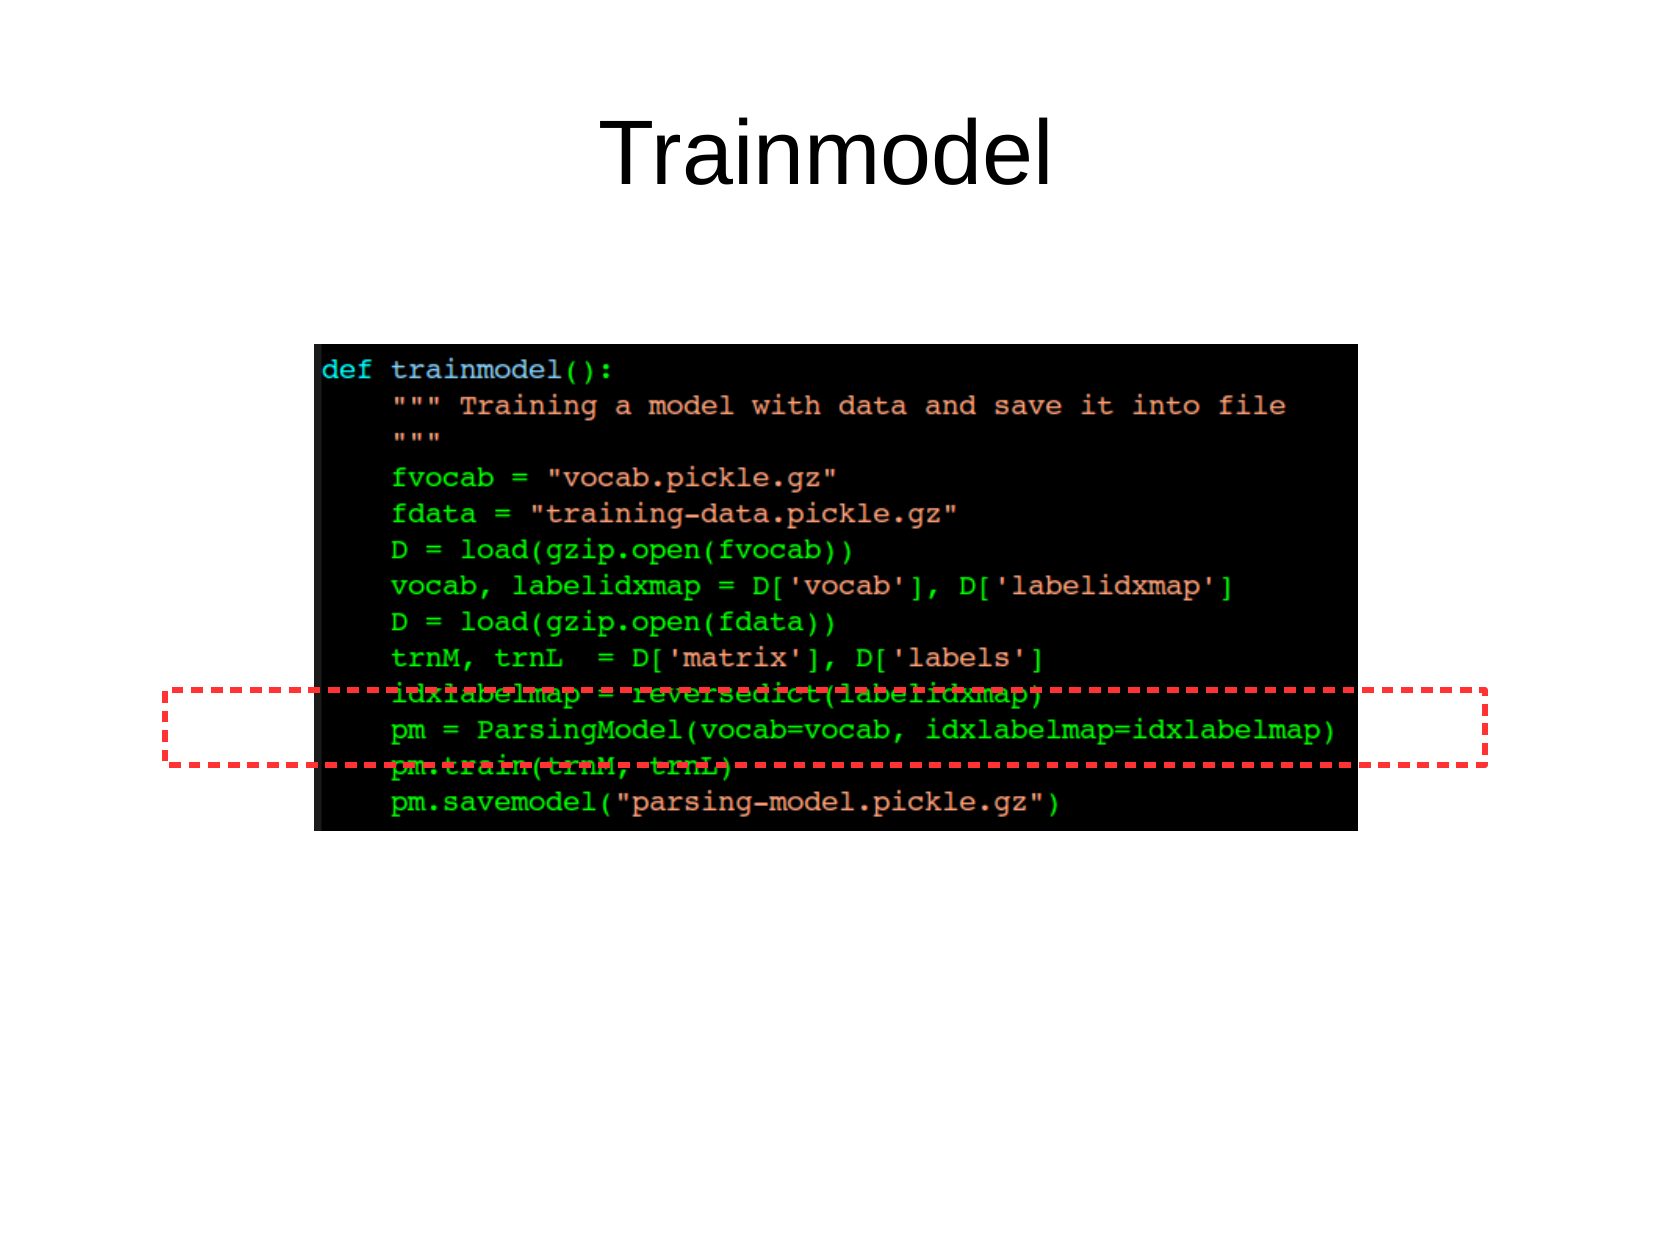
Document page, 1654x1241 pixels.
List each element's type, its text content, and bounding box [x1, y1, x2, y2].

title Trainmodel [82, 49, 1571, 257]
picture [314, 344, 1358, 831]
